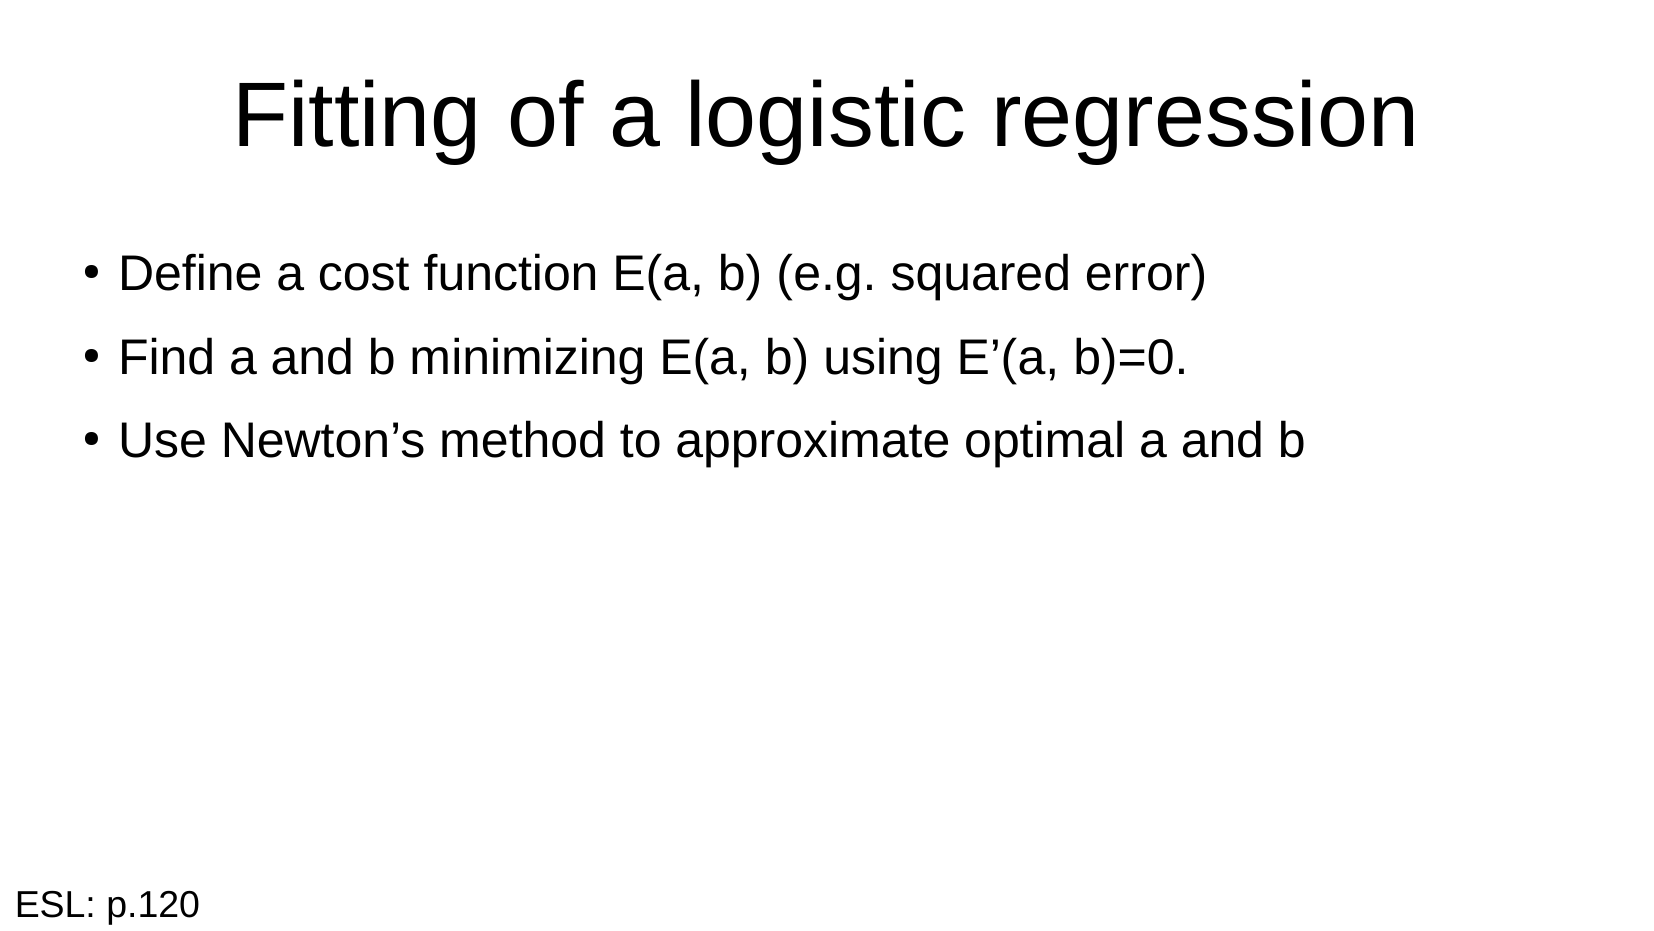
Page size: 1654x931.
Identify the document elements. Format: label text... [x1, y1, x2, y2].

text_box ESL: p.120 [0, 875, 316, 931]
title Fitting of a logistic regression [82, 37, 1571, 193]
text_box Define a cost function E(a, b) (e.g. squared error) Find a and b minimizing E(a, b) using E’(a, b)=0. Use Newton’s method to approximate optimal a and b [82, 217, 1571, 758]
